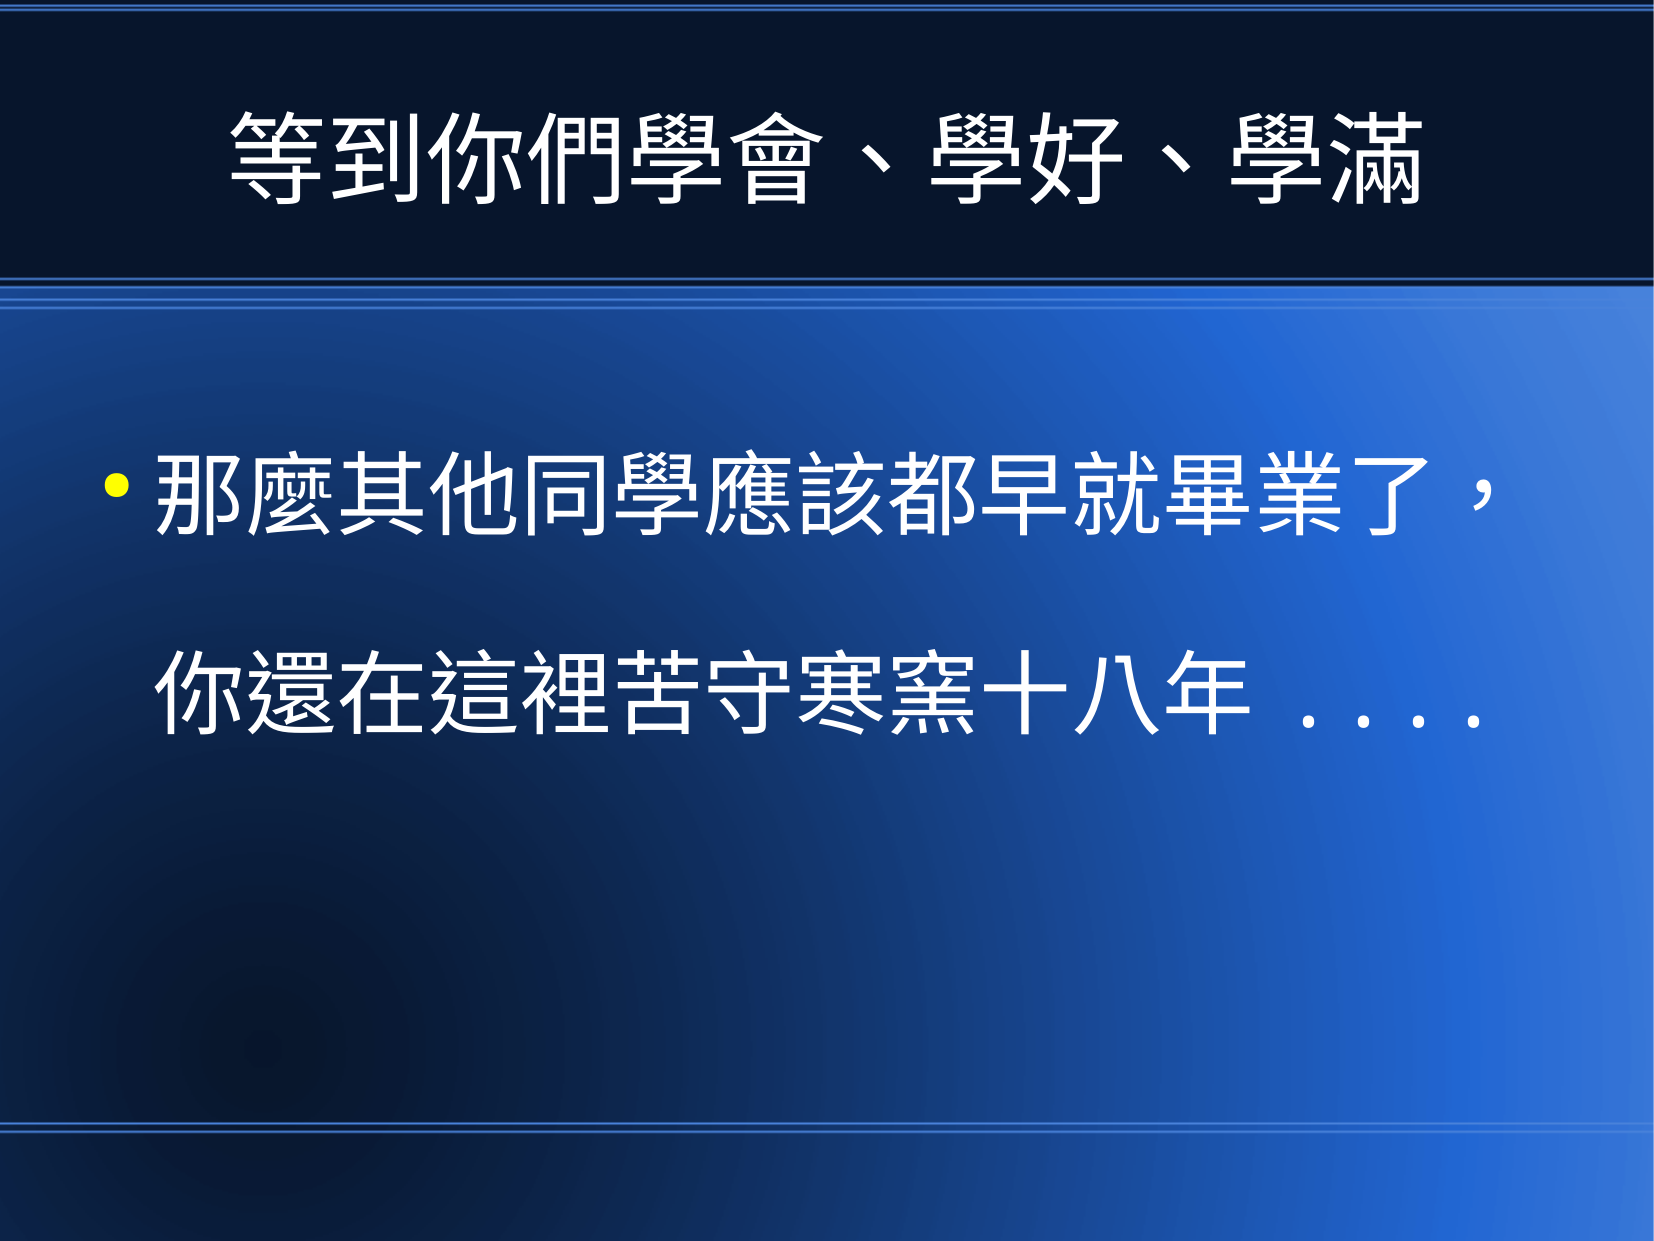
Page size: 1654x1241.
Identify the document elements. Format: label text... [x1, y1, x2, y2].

list 那麼其他同學應該都早就畢業了，你還在這裡苦守寒窯十八年.... [82, 355, 1571, 1241]
title 等到你們學會、學好、學滿 [82, 49, 1571, 257]
picture [0, 0, 1654, 1241]
